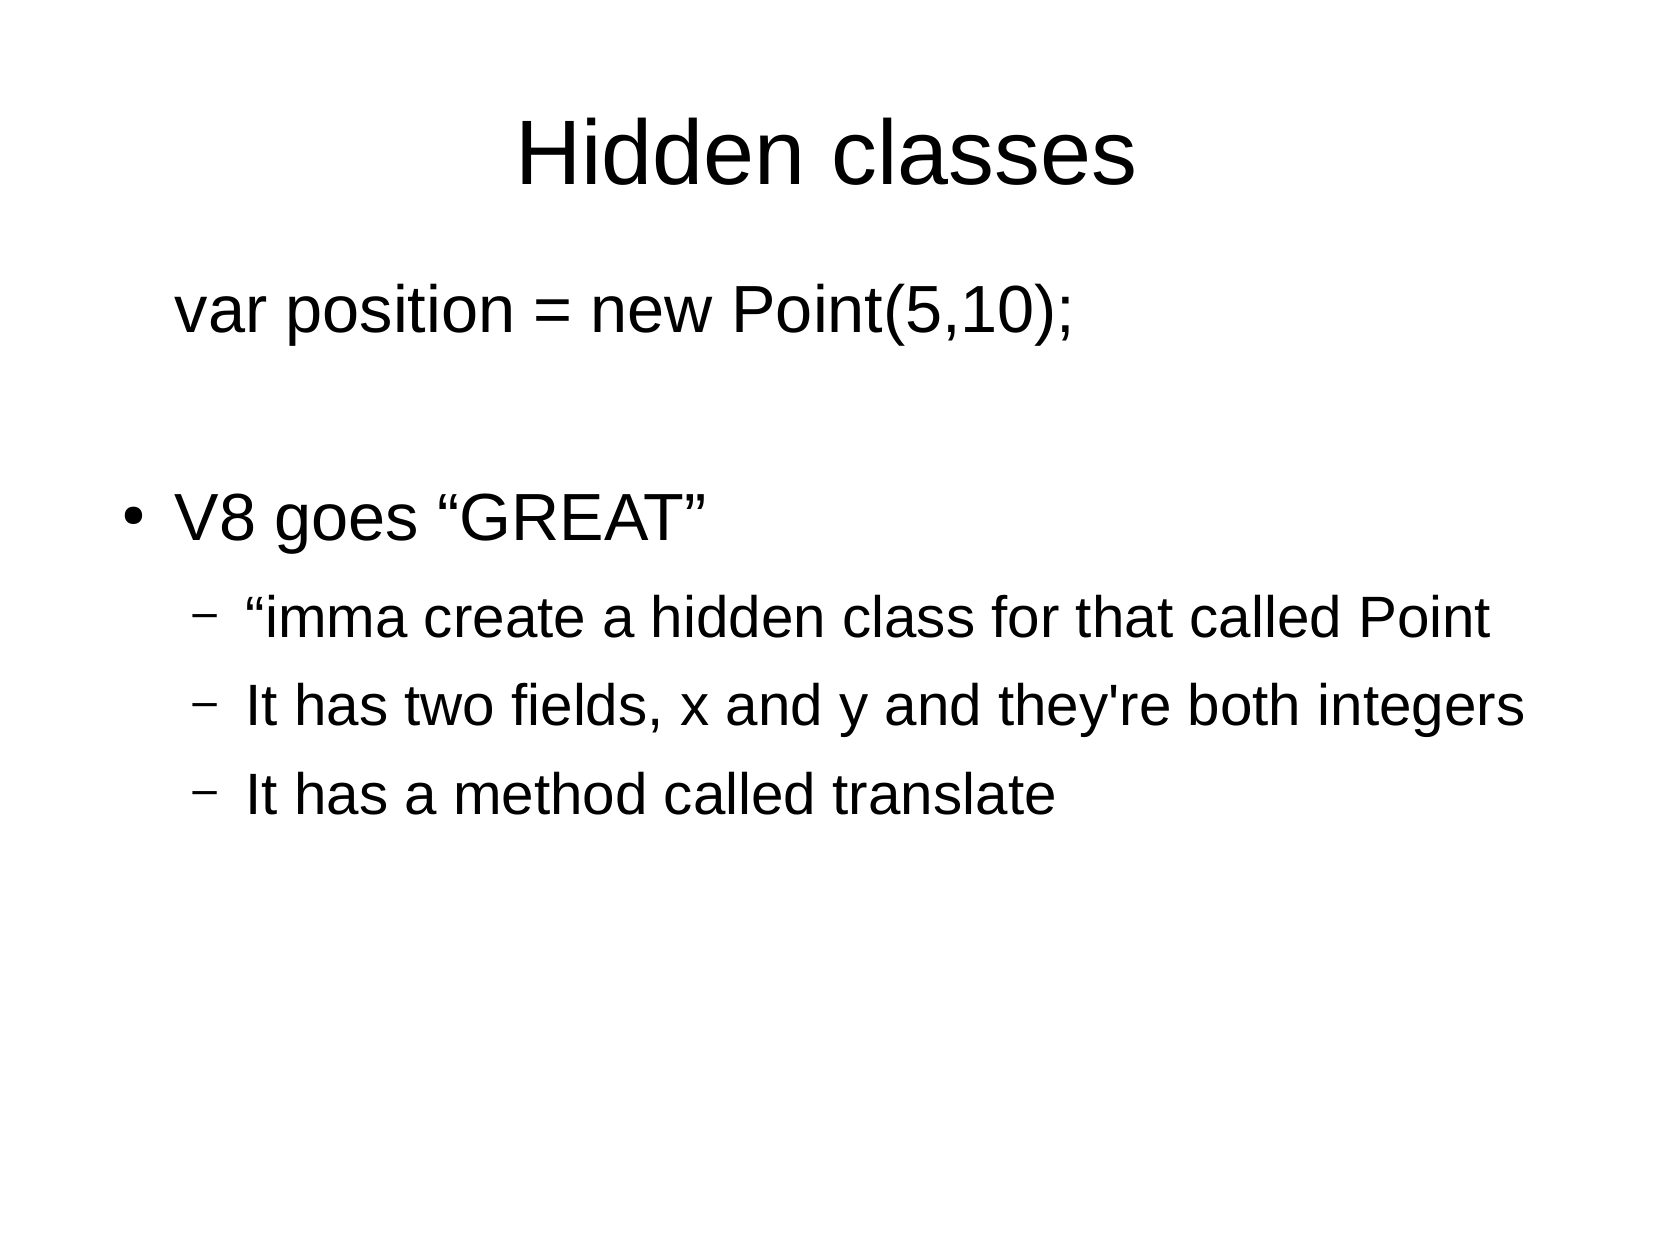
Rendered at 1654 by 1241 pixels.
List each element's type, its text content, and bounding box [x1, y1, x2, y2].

list var position = new Point(5,10); V8 goes “GREAT” “imma create a hidden class for that called Point It has two fields, x and y and they're both integers It has a method called translate [103, 271, 1560, 863]
title Hidden classes [82, 49, 1571, 257]
